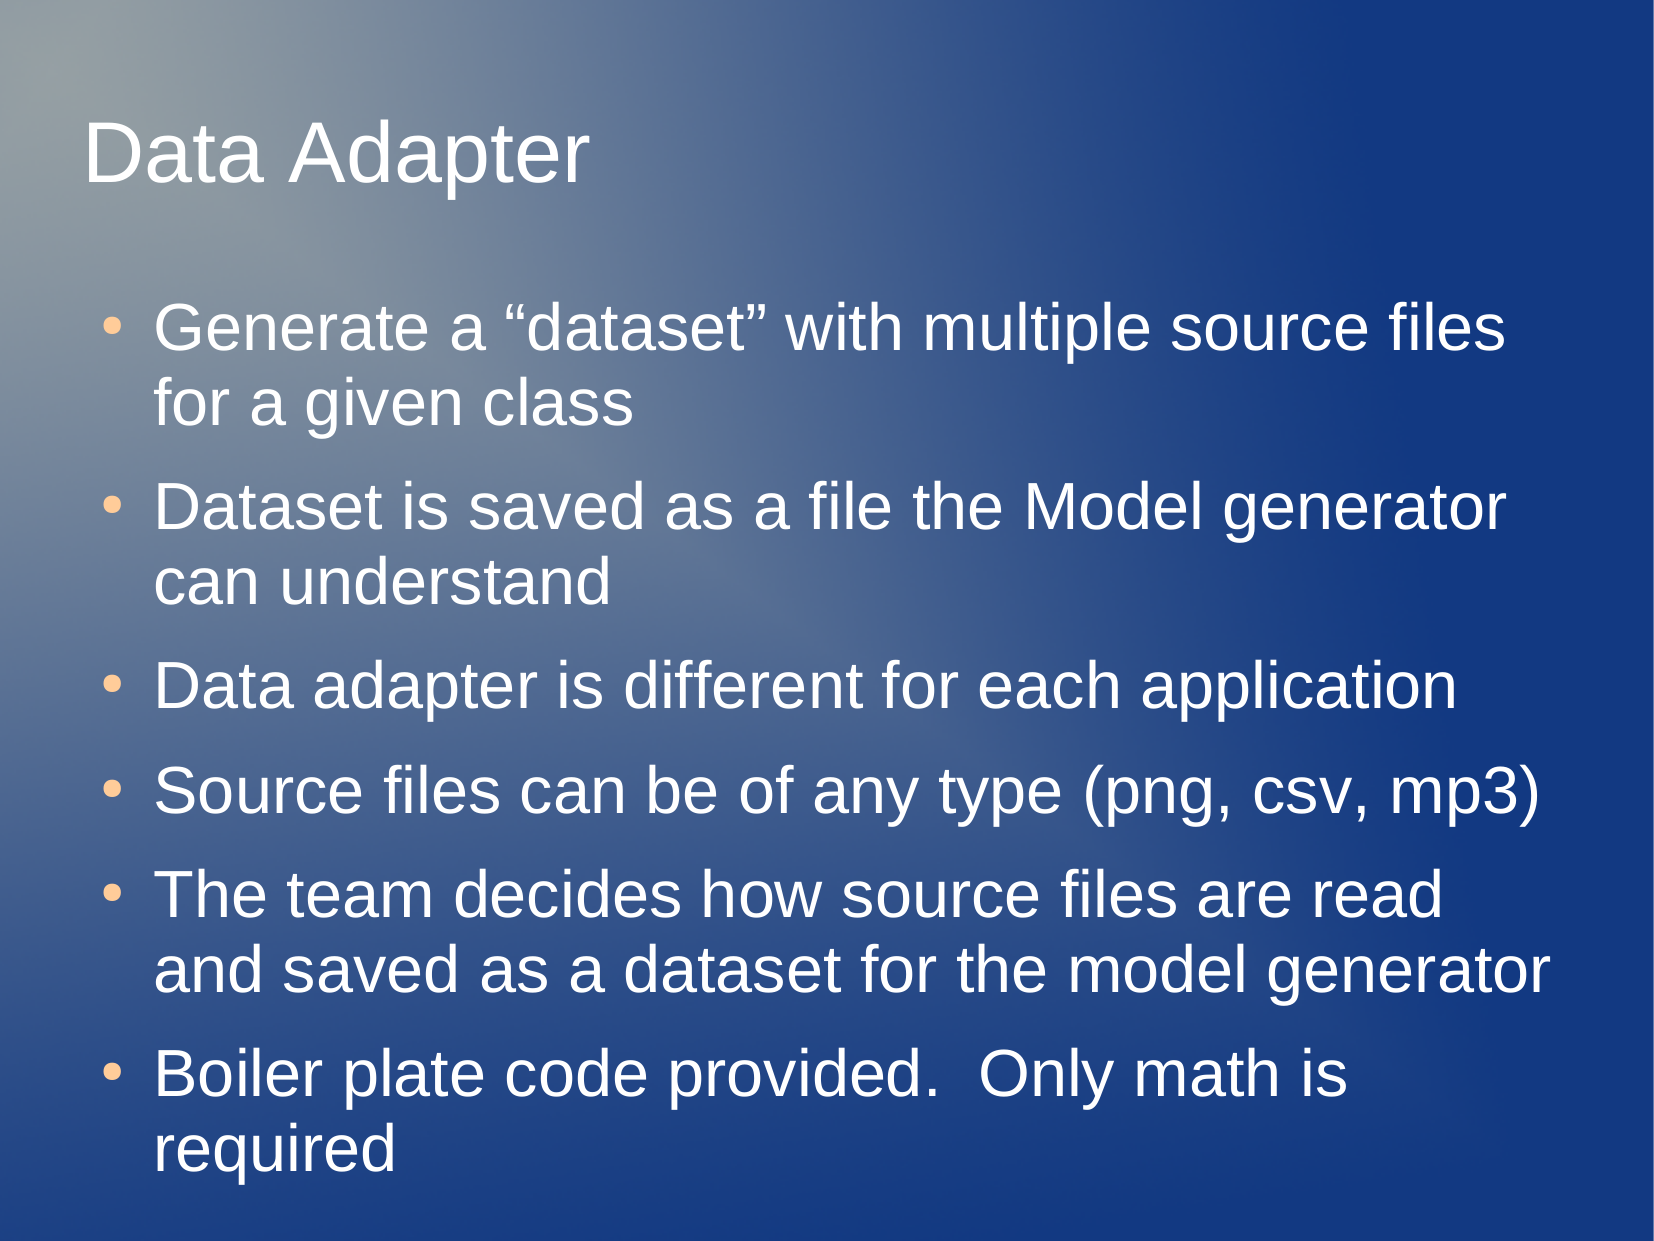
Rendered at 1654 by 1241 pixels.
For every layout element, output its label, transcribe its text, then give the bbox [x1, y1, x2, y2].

picture [0, 0, 1654, 1241]
list Generate a “dataset” with multiple source files for a given class Dataset is saved as a file the Model generator can understand Data adapter is different for each application Source files can be of any type (png, csv, mp3) The team decides how source files are read and saved as a dataset for the model generator Boiler plate code provided. Only math is required [82, 290, 1571, 1186]
title Data Adapter [82, 49, 1571, 257]
